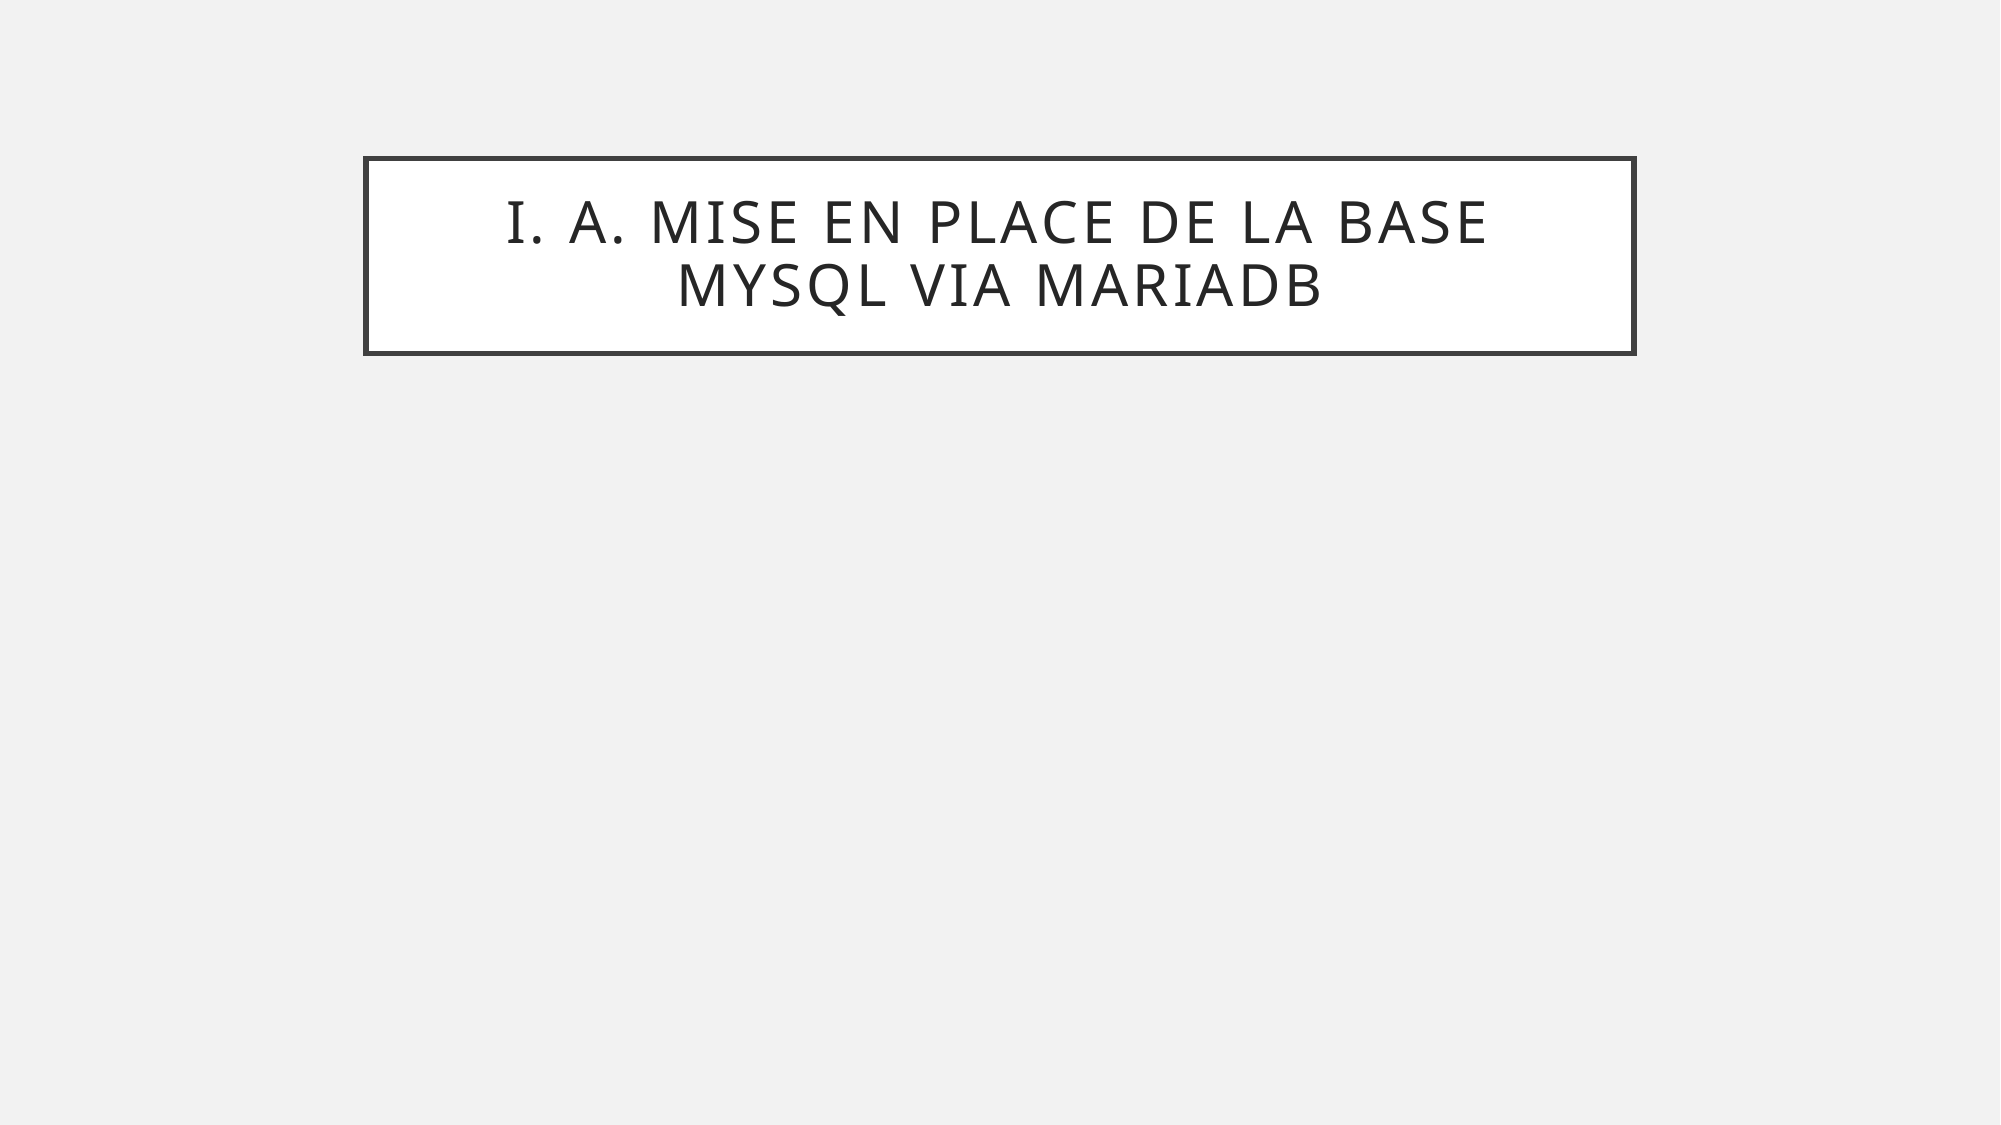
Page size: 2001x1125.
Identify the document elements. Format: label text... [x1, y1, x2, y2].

title I. A. Mise en place DE LA BASE MYSQL via MARIADB [366, 158, 1634, 354]
